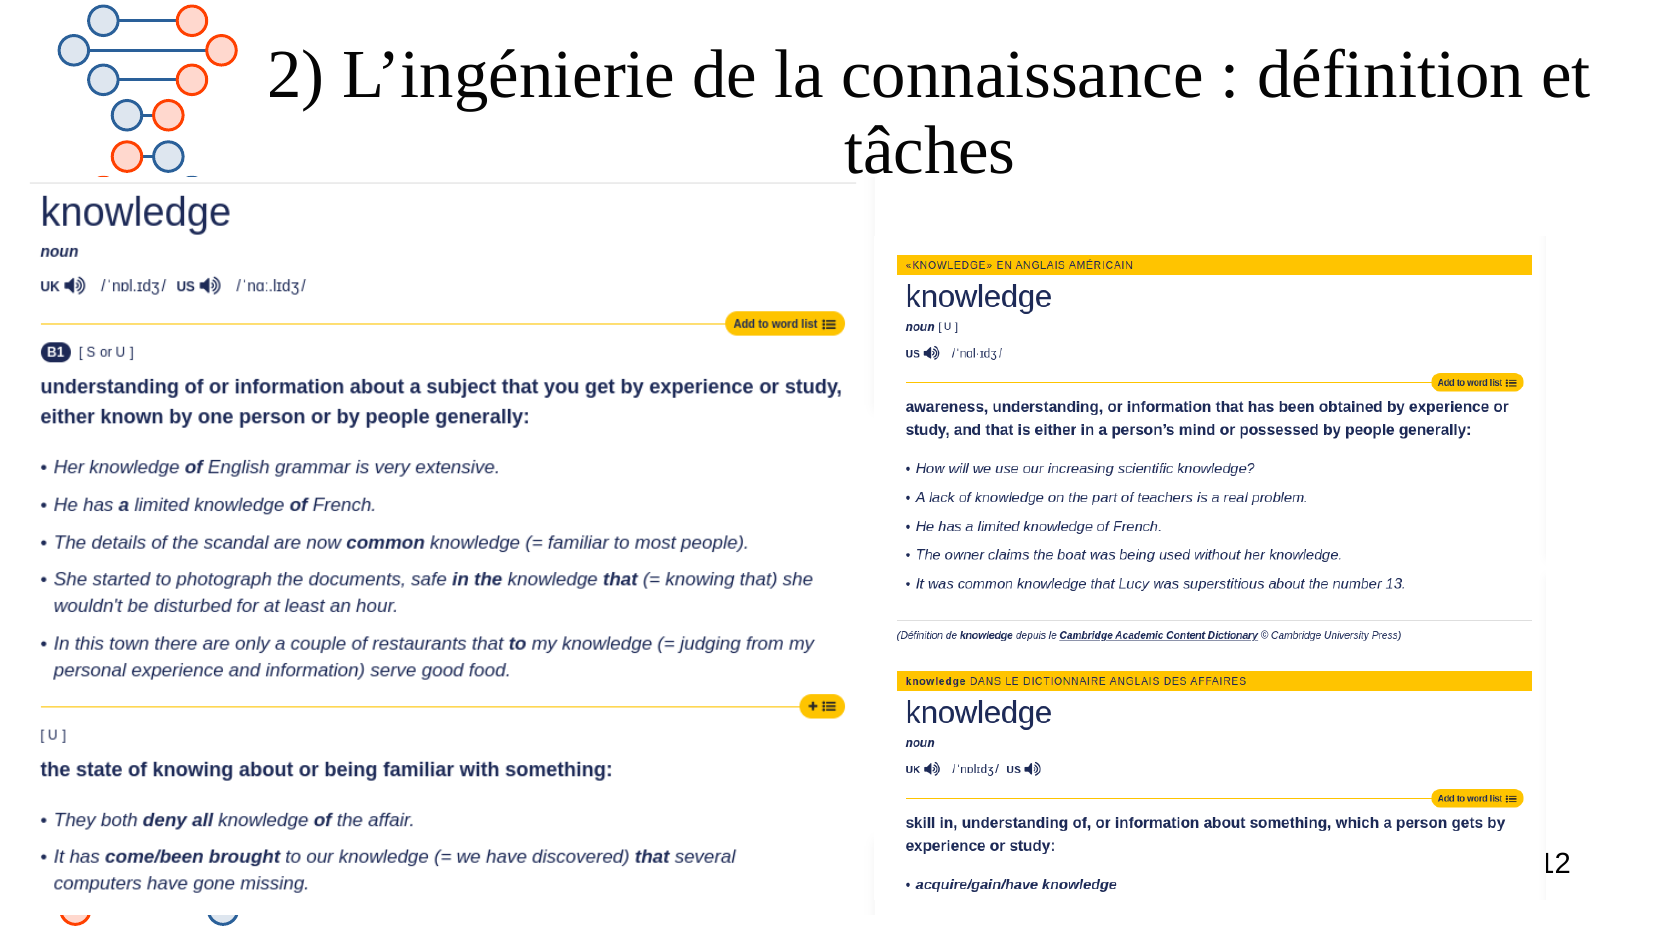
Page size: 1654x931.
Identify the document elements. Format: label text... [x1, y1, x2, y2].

picture [0, 177, 1546, 915]
title 2) L’ingénierie de la connaissance : définition et tâches [265, 35, 1595, 189]
